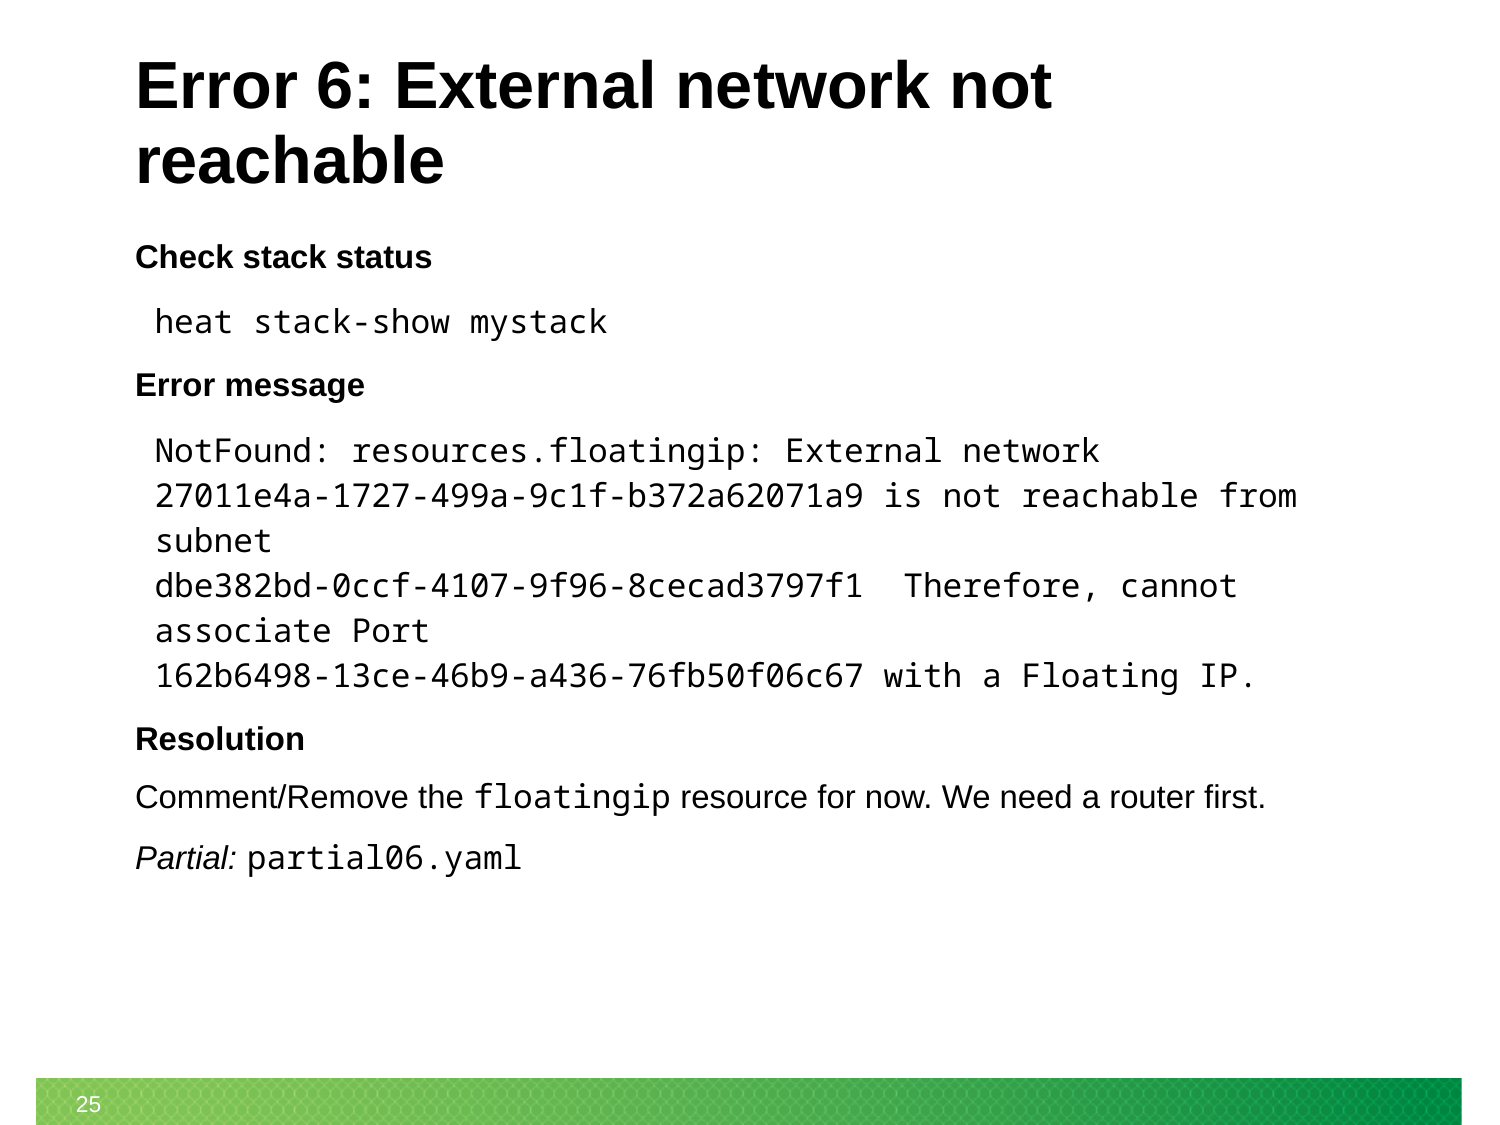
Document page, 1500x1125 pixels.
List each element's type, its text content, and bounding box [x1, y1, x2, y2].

list Check stack status heat stack-show mystack Error message NotFound: resources.floatingip: External network 27011e4a-1727-499a-9c1f-b372a62071a9 is not reachable from subnet dbe382bd-0ccf-4107-9f96-8cecad3797f1 Therefore, cannot associate Port 162b6498-13ce-46b9-a436-76fb50f06c67 with a Floating IP. Resolution Comment/Remove the floatingip resource for now. We need a router first. Partial: partial06.yaml [135, 238, 1372, 892]
title Error 6: External network not reachable [135, 41, 1372, 204]
picture [36, 1078, 1462, 1125]
